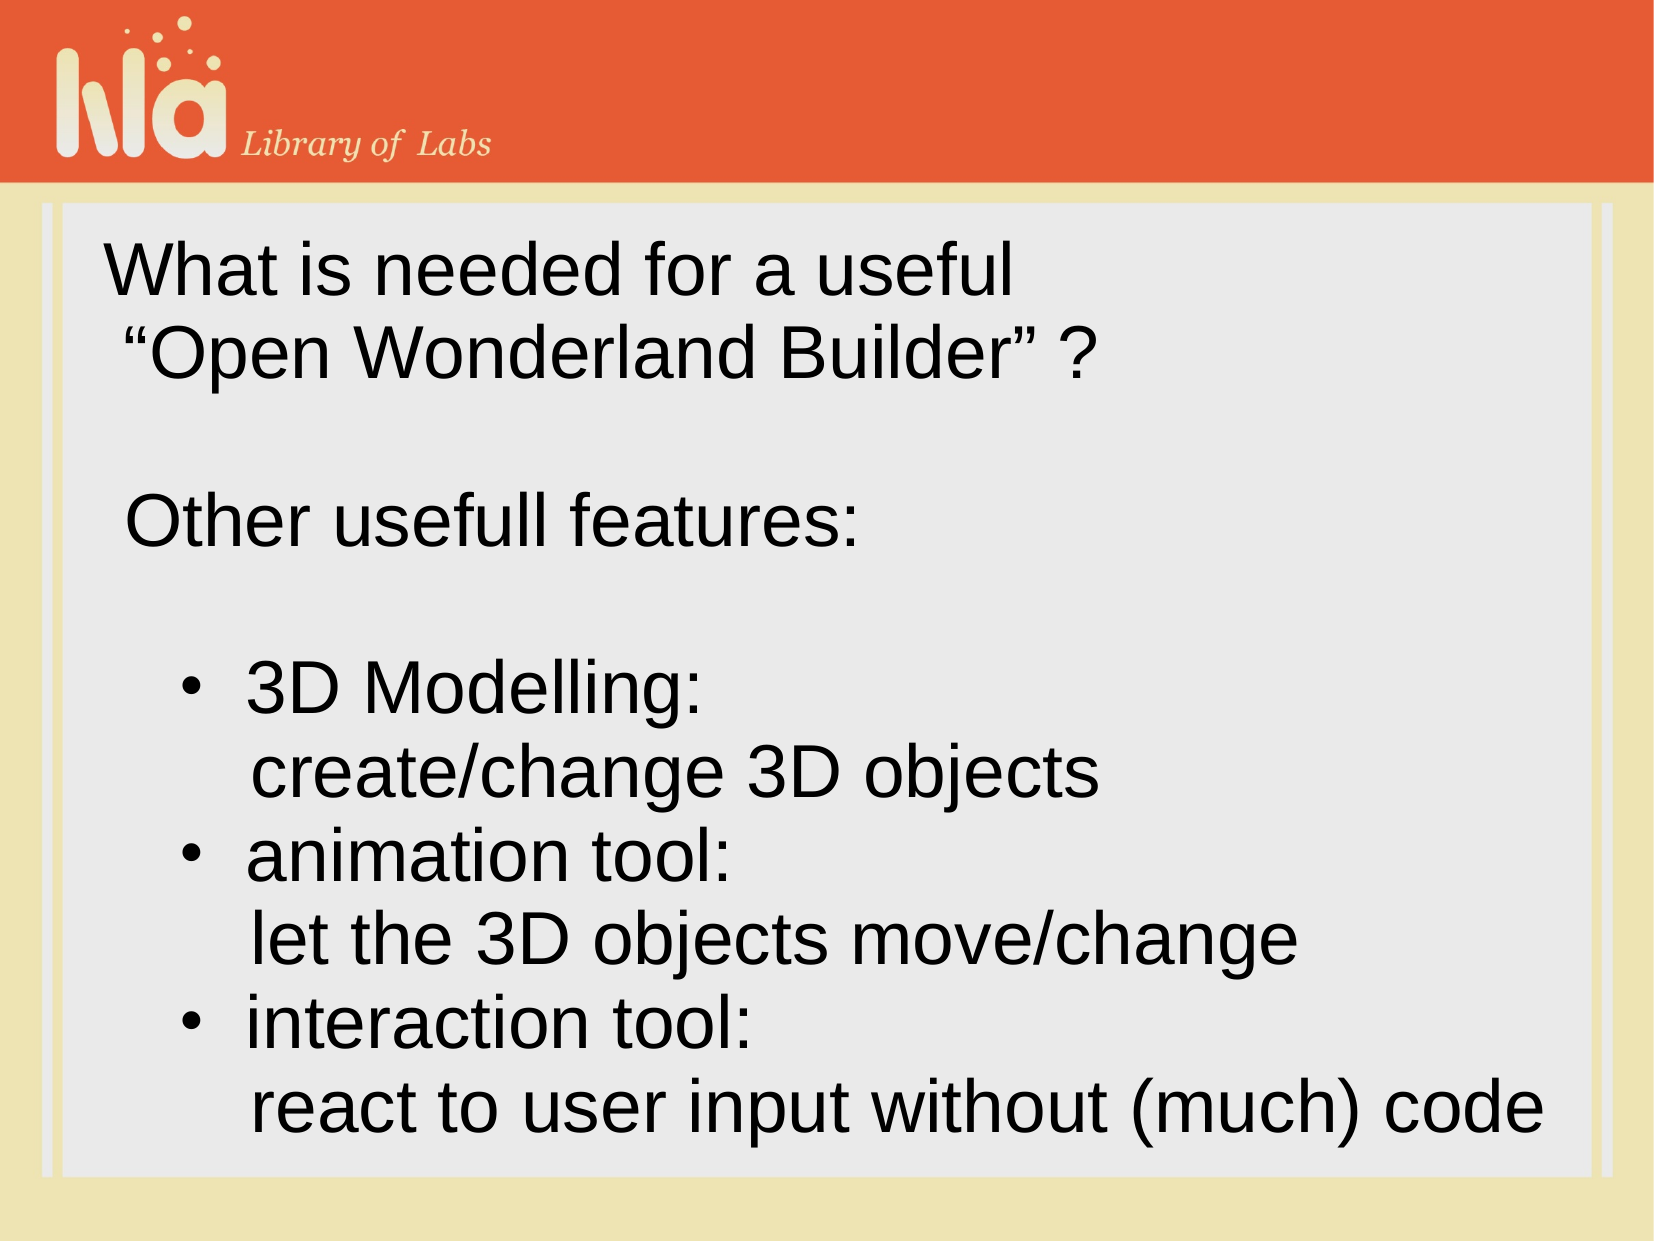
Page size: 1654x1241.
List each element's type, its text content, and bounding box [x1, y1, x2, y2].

text_box What is needed for a useful “Open Wonderland Builder” ? Other usefull features: 3D Modelling: create/change 3D objects animation tool: let the 3D objects move/change interaction tool: react to user input without (much) code [88, 220, 1587, 1166]
picture [0, 0, 1654, 1241]
